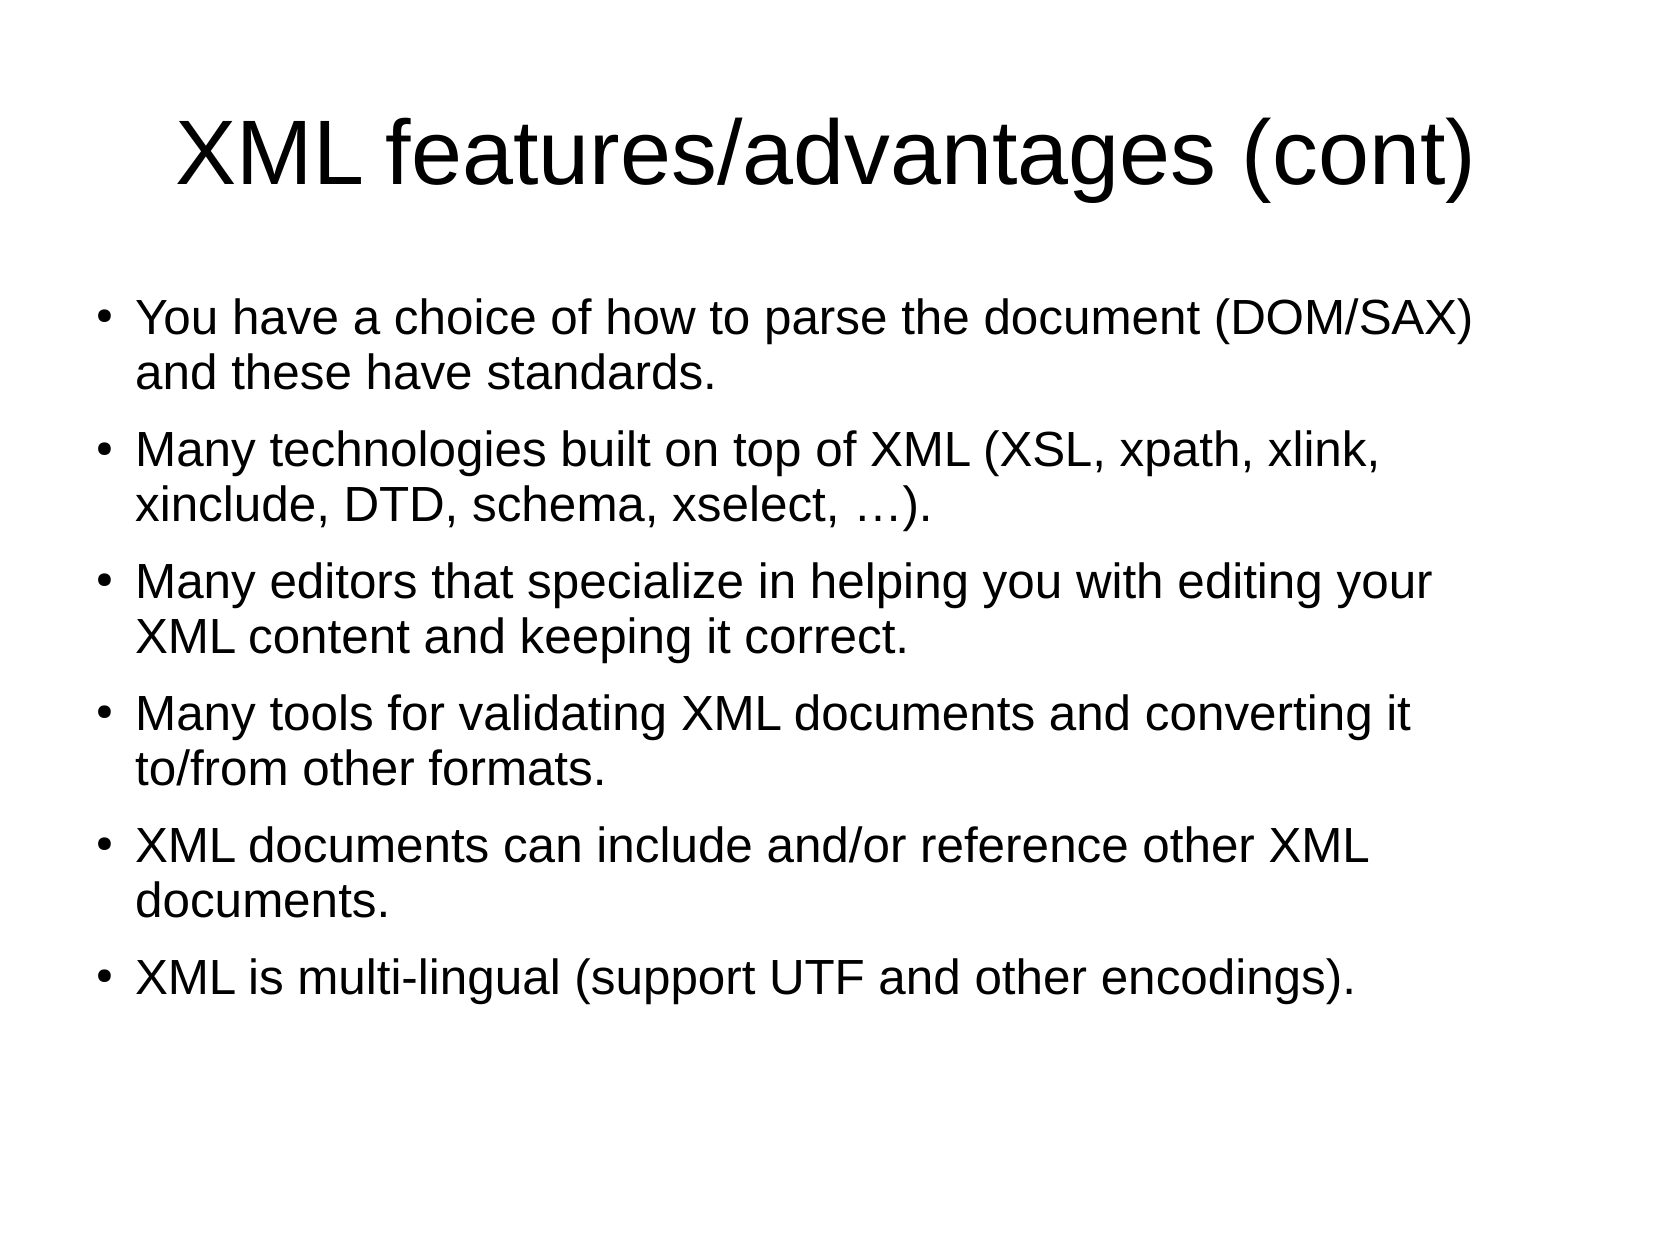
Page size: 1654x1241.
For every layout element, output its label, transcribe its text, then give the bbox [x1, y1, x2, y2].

list You have a choice of how to parse the document (DOM/SAX) and these have standards. Many technologies built on top of XML (XSL, xpath, xlink, xinclude, DTD, schema, xselect, …). Many editors that specialize in helping you with editing your XML content and keeping it correct. Many tools for validating XML documents and converting it to/from other formats. XML documents can include and/or reference other XML documents. XML is multi-lingual (support UTF and other encodings). [82, 290, 1538, 1010]
title XML features/advantages (cont) [82, 49, 1571, 257]
